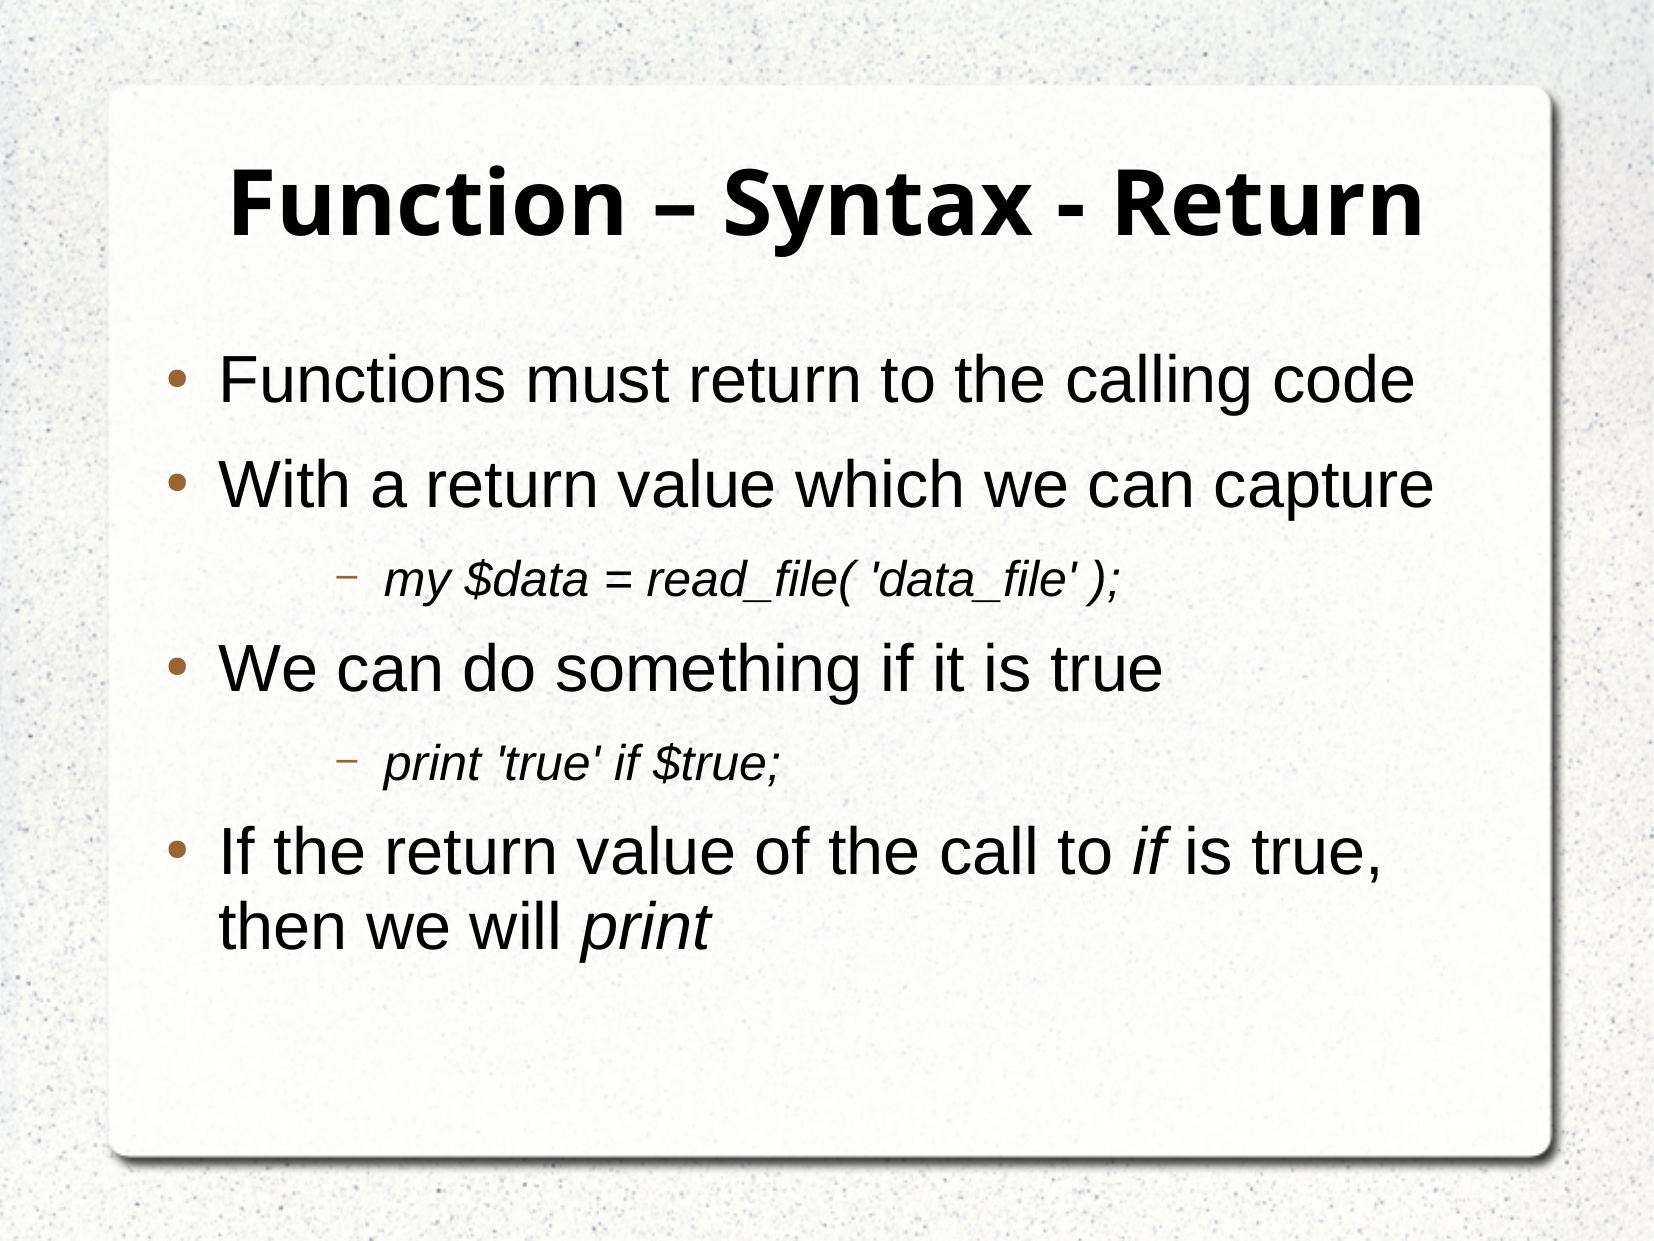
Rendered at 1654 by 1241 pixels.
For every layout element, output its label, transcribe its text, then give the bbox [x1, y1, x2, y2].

list Functions must return to the calling code With a return value which we can capture my $data = read_file( 'data_file' ); We can do something if it is true print 'true' if $true; If the return value of the call to if is true, then we will print [147, 342, 1506, 978]
title Function – Syntax - Return [118, 96, 1536, 304]
picture [0, 0, 1654, 1241]
